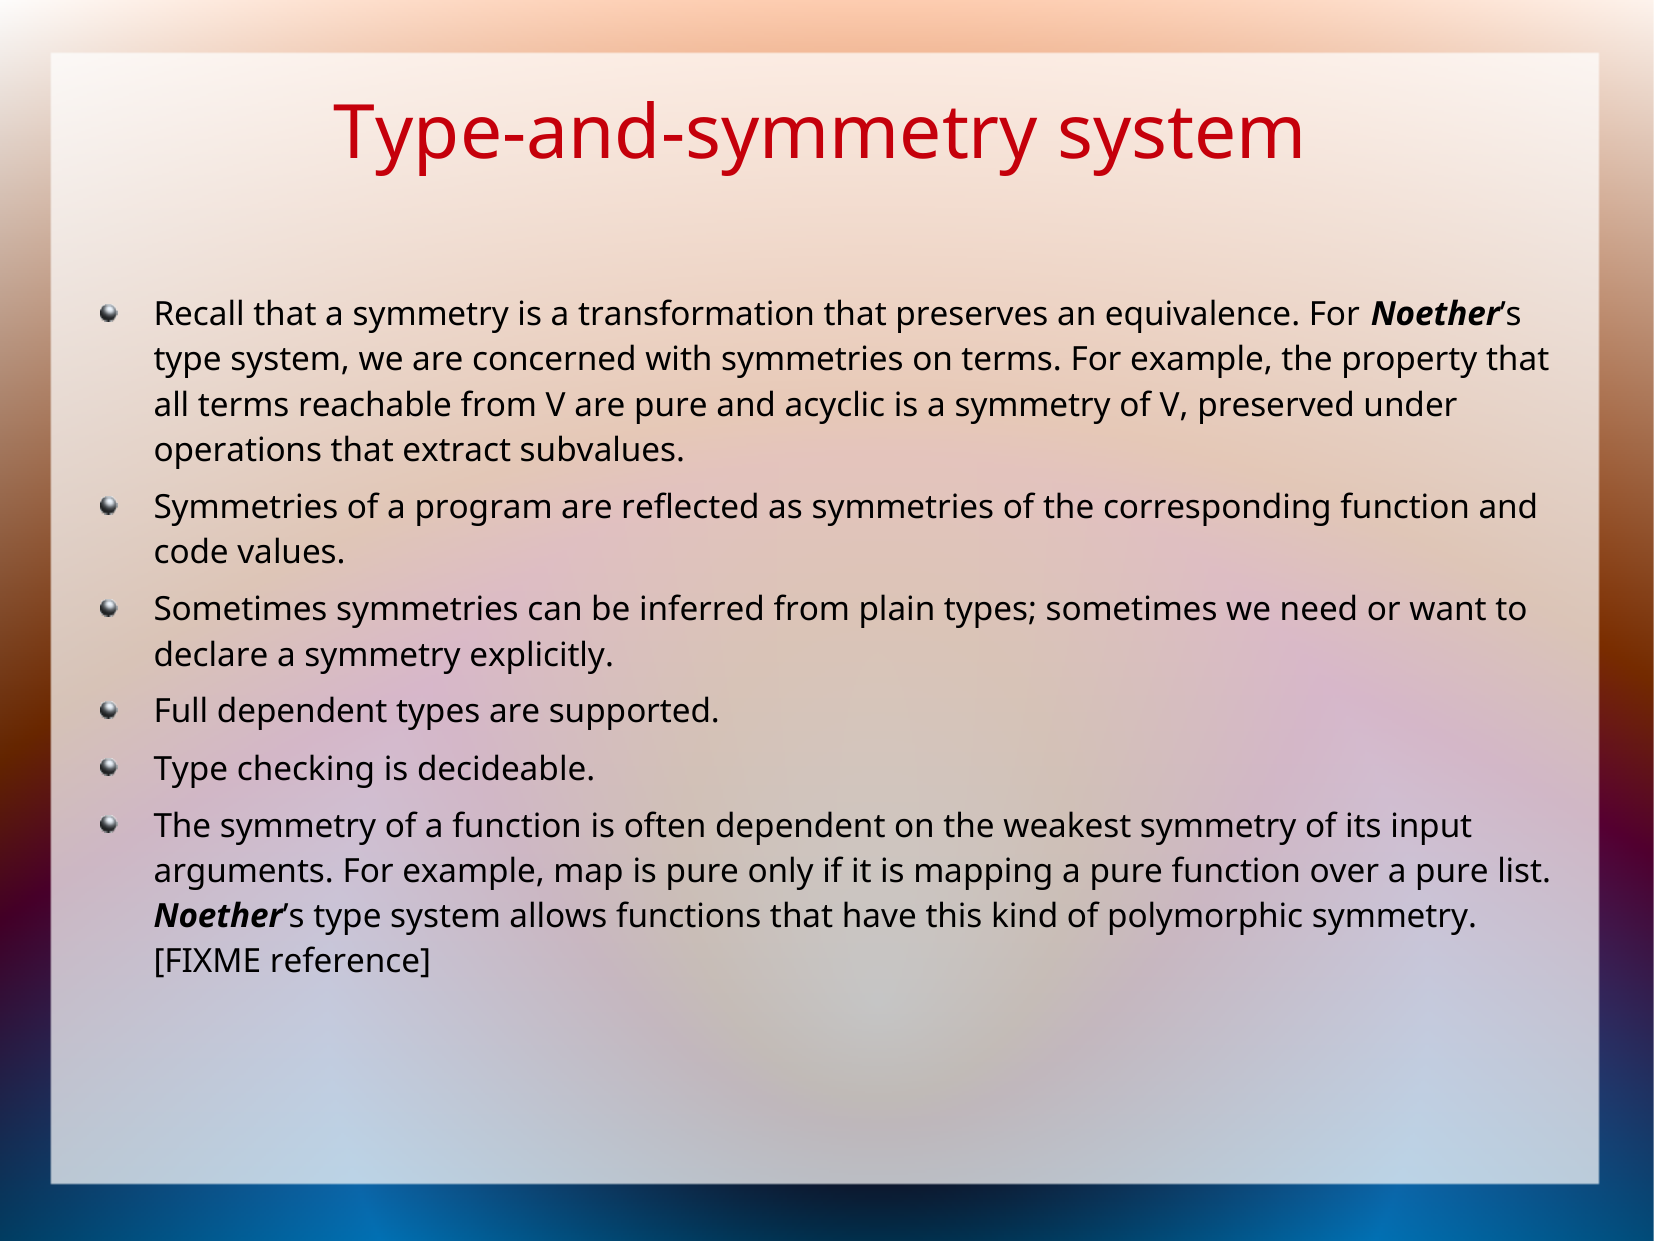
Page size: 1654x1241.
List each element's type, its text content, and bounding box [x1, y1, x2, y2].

picture [0, 0, 1654, 1241]
title Type-and-symmetry system [76, 59, 1565, 200]
list Recall that a symmetry is a transformation that preserves an equivalence. For Noether’s type system, we are concerned with symmetries on terms. For example, the property that all terms reachable from V are pure and acyclic is a symmetry of V, preserved under operations that extract subvalues. Symmetries of a program are reflected as symmetries of the corresponding function and code values. Sometimes symmetries can be inferred from plain types; sometimes we need or want to declare a symmetry explicitly. Full dependent types are supported. Type checking is decideable. The symmetry of a function is often dependent on the weakest symmetry of its input arguments. For example, map is pure only if it is mapping a pure function over a pure list. Noether’s type system allows functions that have this kind of polymorphic symmetry. [FIXME reference] [82, 290, 1571, 1094]
